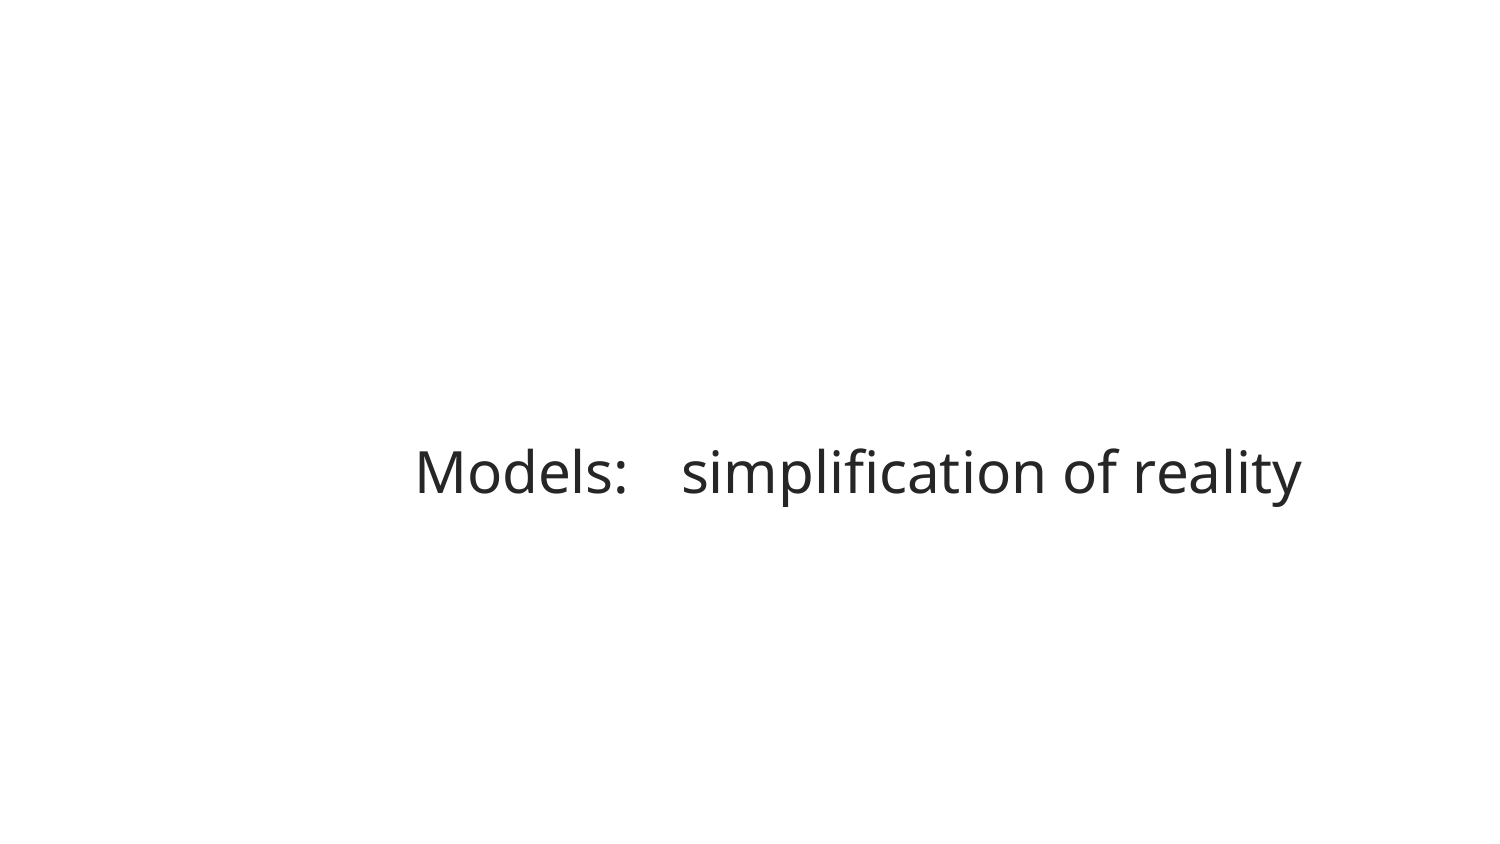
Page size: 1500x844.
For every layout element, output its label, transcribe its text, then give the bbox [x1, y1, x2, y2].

list Models: [75, 183, 645, 757]
list simplification of reality [666, 183, 1385, 757]
